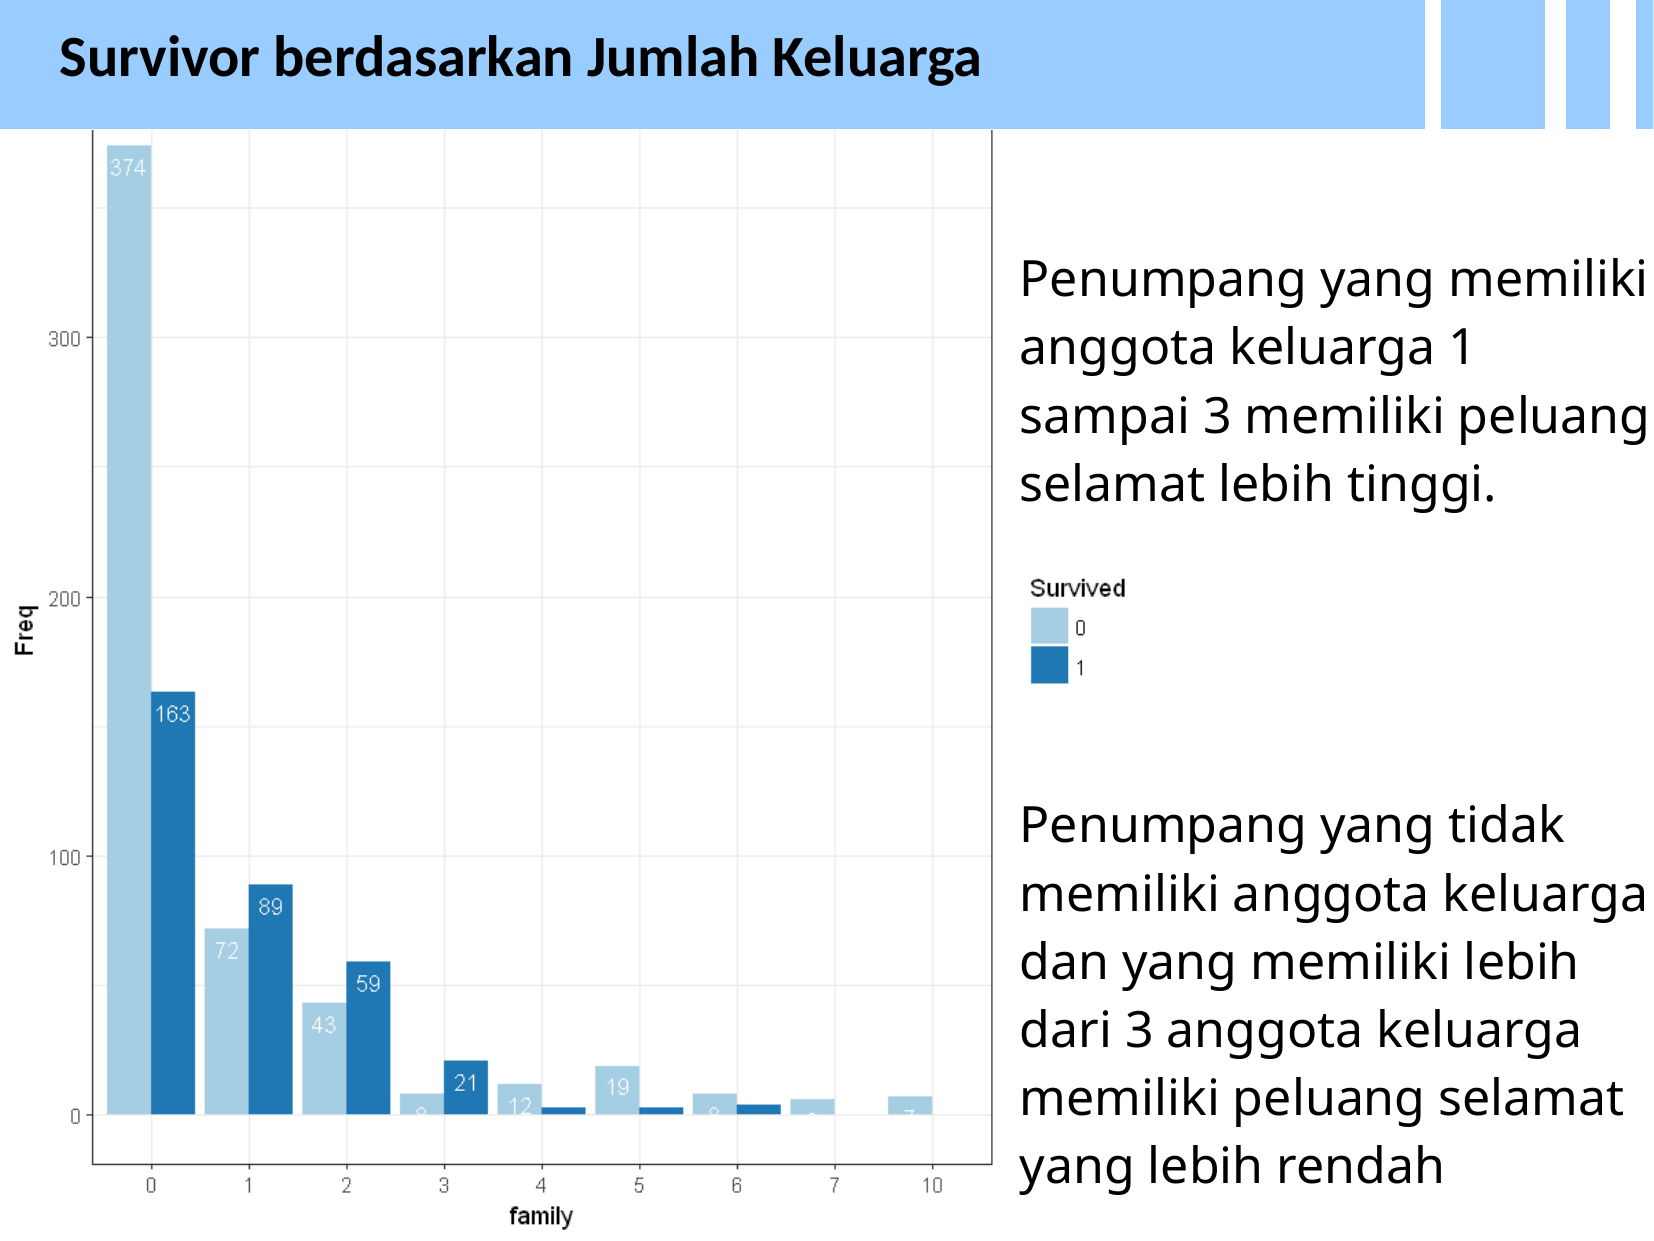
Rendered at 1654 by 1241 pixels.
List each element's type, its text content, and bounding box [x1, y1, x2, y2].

text_box [1635, 0, 1654, 130]
text_box Penumpang yang memiliki anggota keluarga 1 sampai 3 memiliki peluang selamat lebih tinggi. Penumpang yang tidak memiliki anggota keluarga dan yang memiliki lebih dari 3 anggota keluarga memiliki peluang selamat yang lebih rendah [1005, 167, 1654, 1098]
text_box Survivor berdasarkan Jumlah Keluarga [0, 0, 1426, 130]
picture [0, 130, 1155, 1241]
text_box [1565, 0, 1611, 130]
text_box [1440, 0, 1546, 130]
